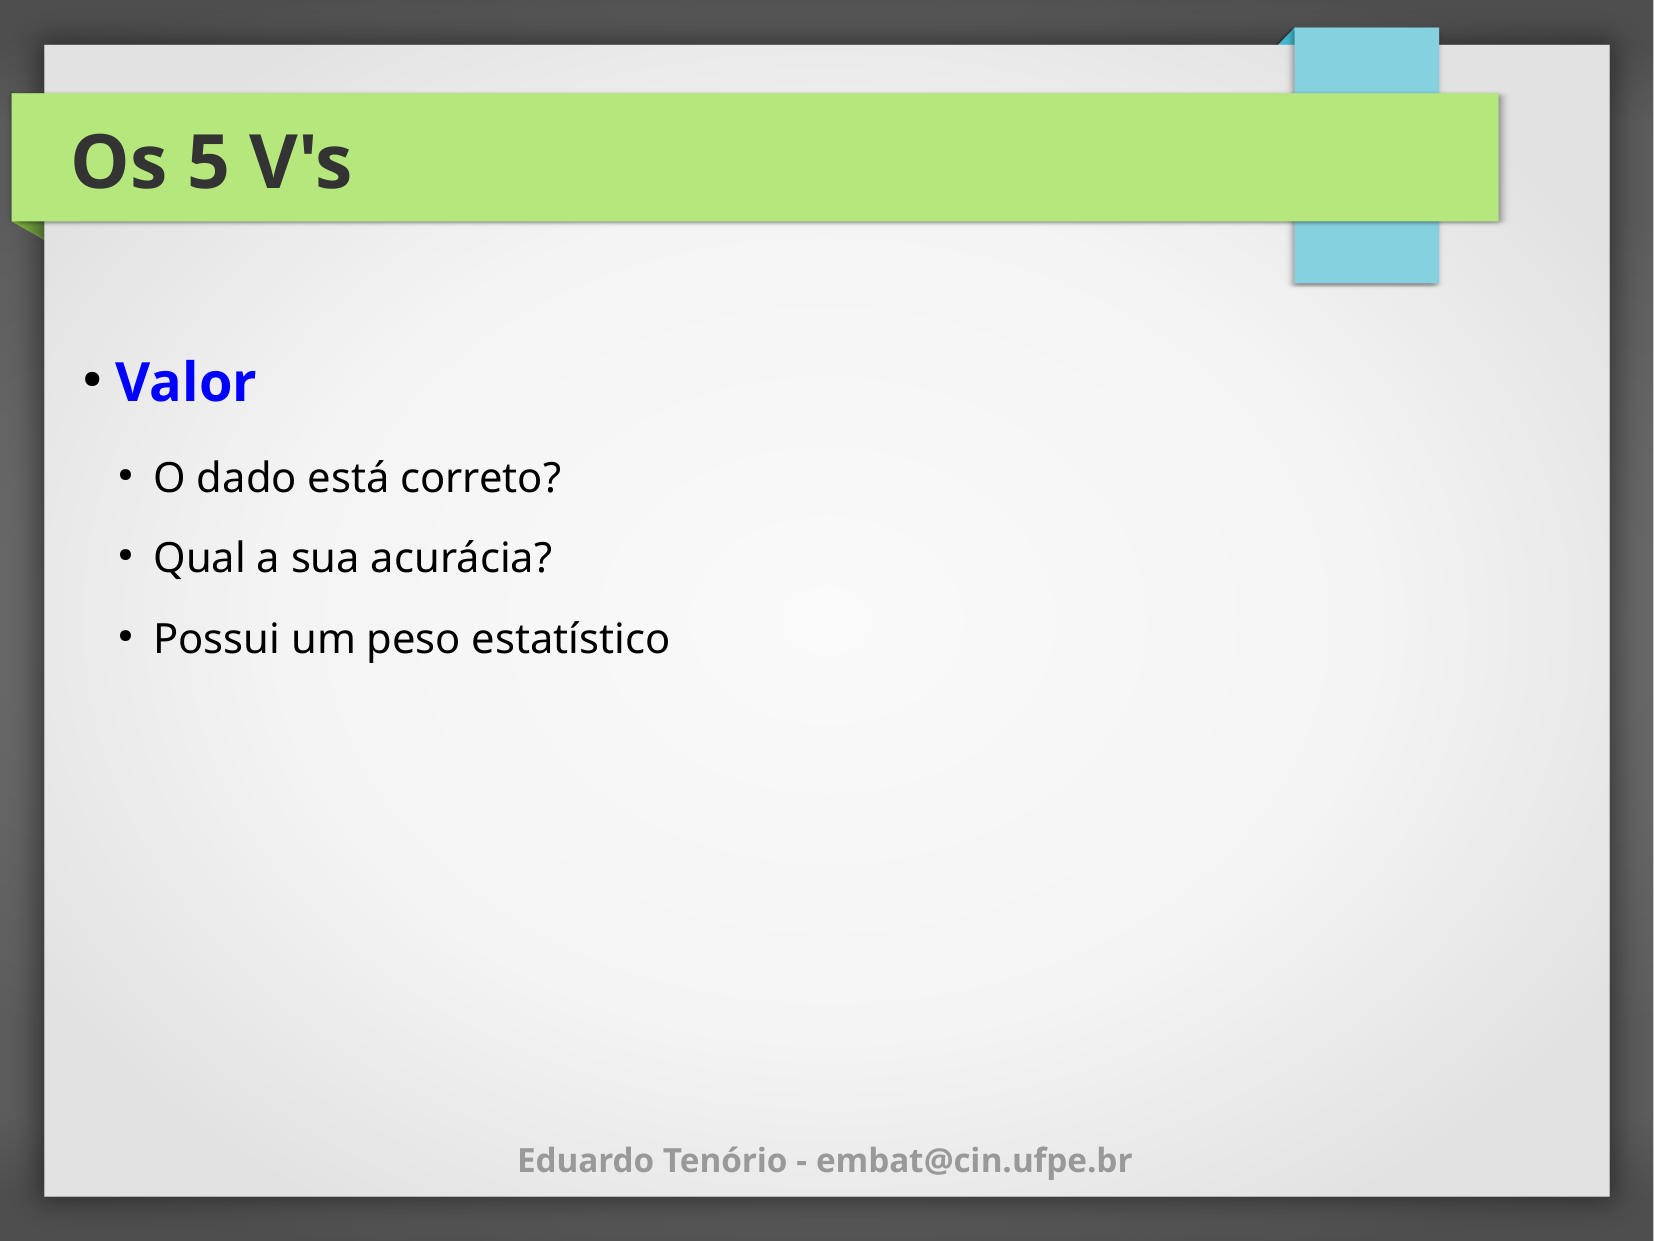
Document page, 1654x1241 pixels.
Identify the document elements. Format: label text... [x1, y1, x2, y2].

list Valor O dado está correto? Qual a sua acurácia? Possui um peso estatístico [82, 343, 1538, 1063]
picture [0, 0, 1654, 1241]
title Os 5 V's [70, 97, 1229, 221]
text_box Eduardo Tenório - embat@cin.ufpe.br [45, 1130, 1606, 1201]
